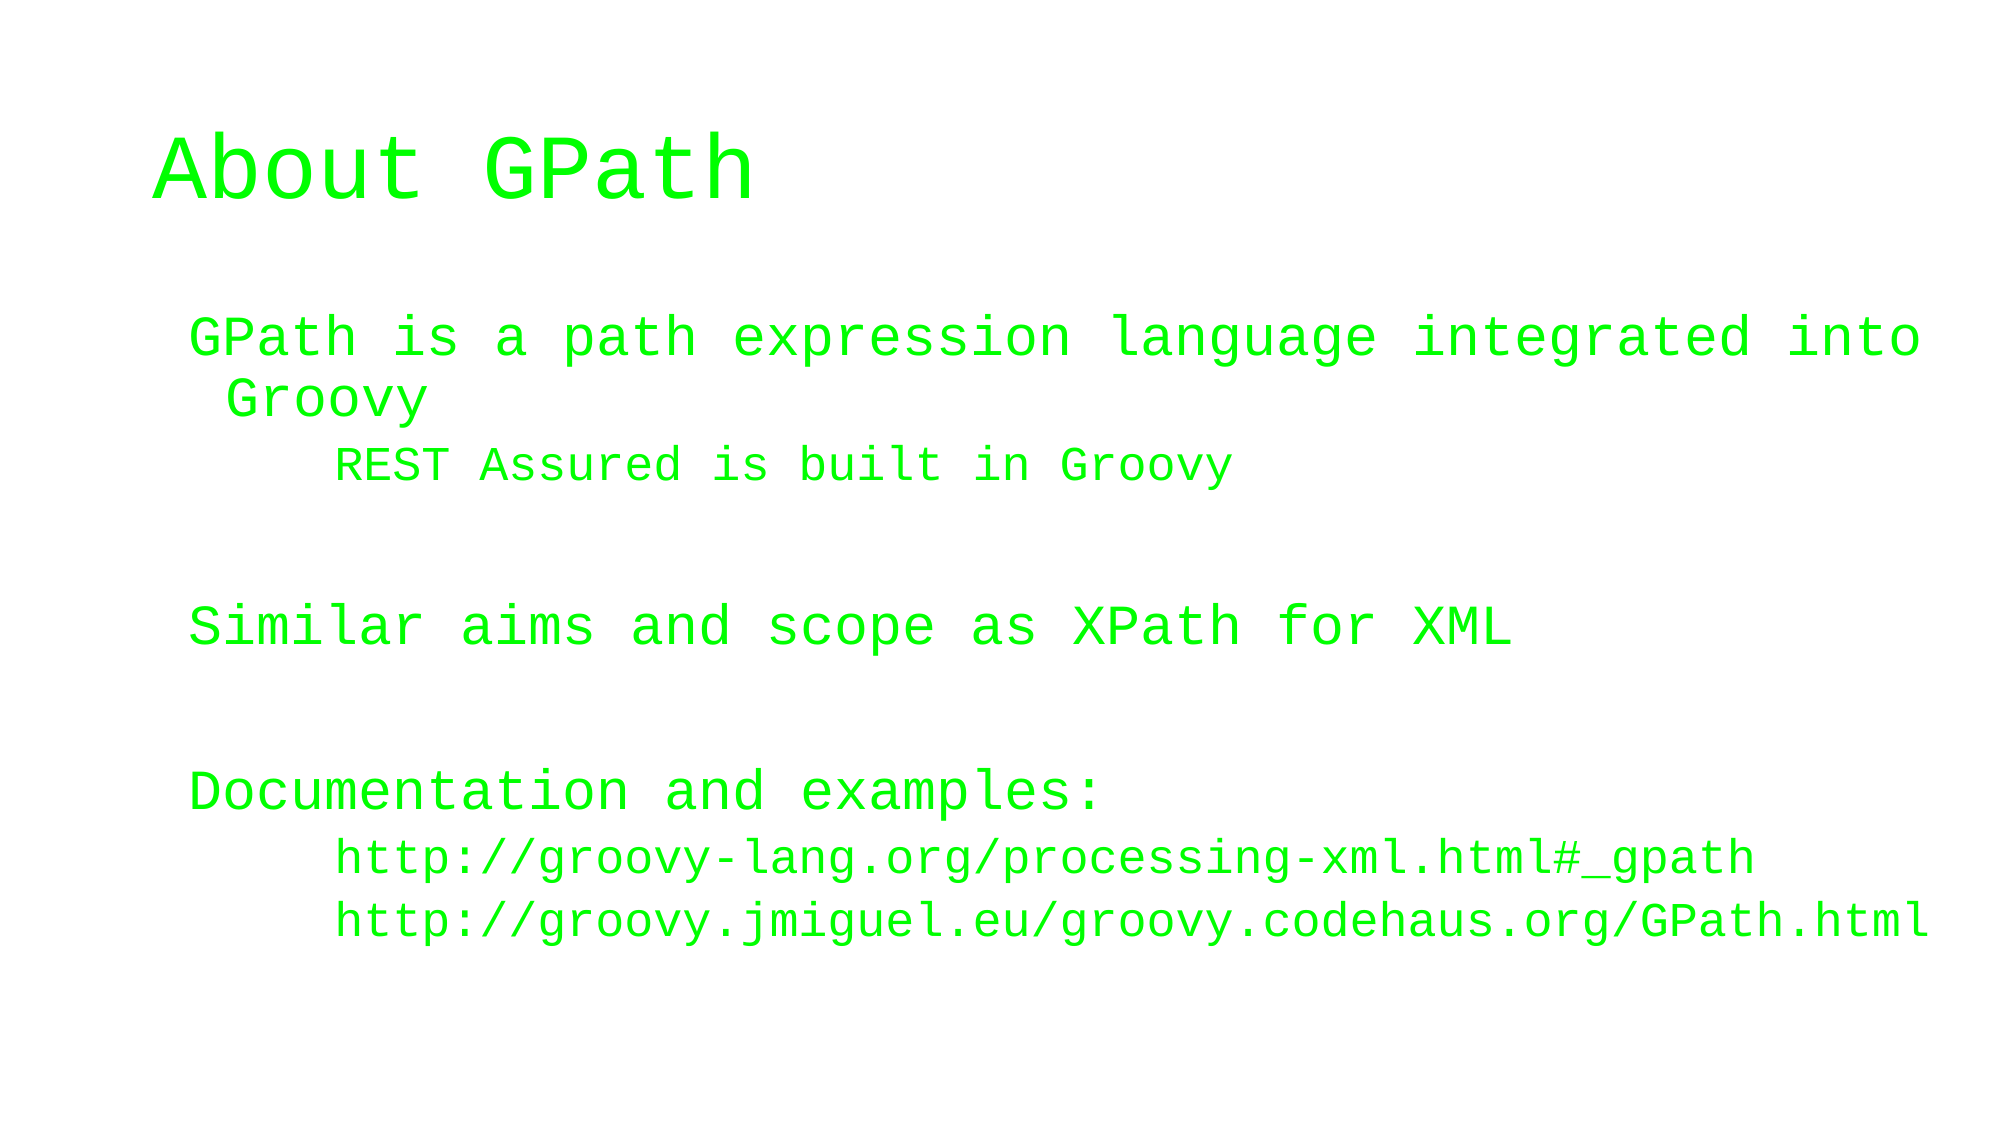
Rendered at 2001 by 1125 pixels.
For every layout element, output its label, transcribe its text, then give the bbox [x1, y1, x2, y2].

title About GPath [137, 59, 1863, 278]
list GPath is a path expression language integrated into Groovy REST Assured is built in Groovy Similar aims and scope as XPath for XML Documentation and examples: http://groovy-lang.org/processing-xml.html#_gpath http://groovy.jmiguel.eu/groovy.codehaus.org/GPath.html [137, 299, 1951, 1014]
